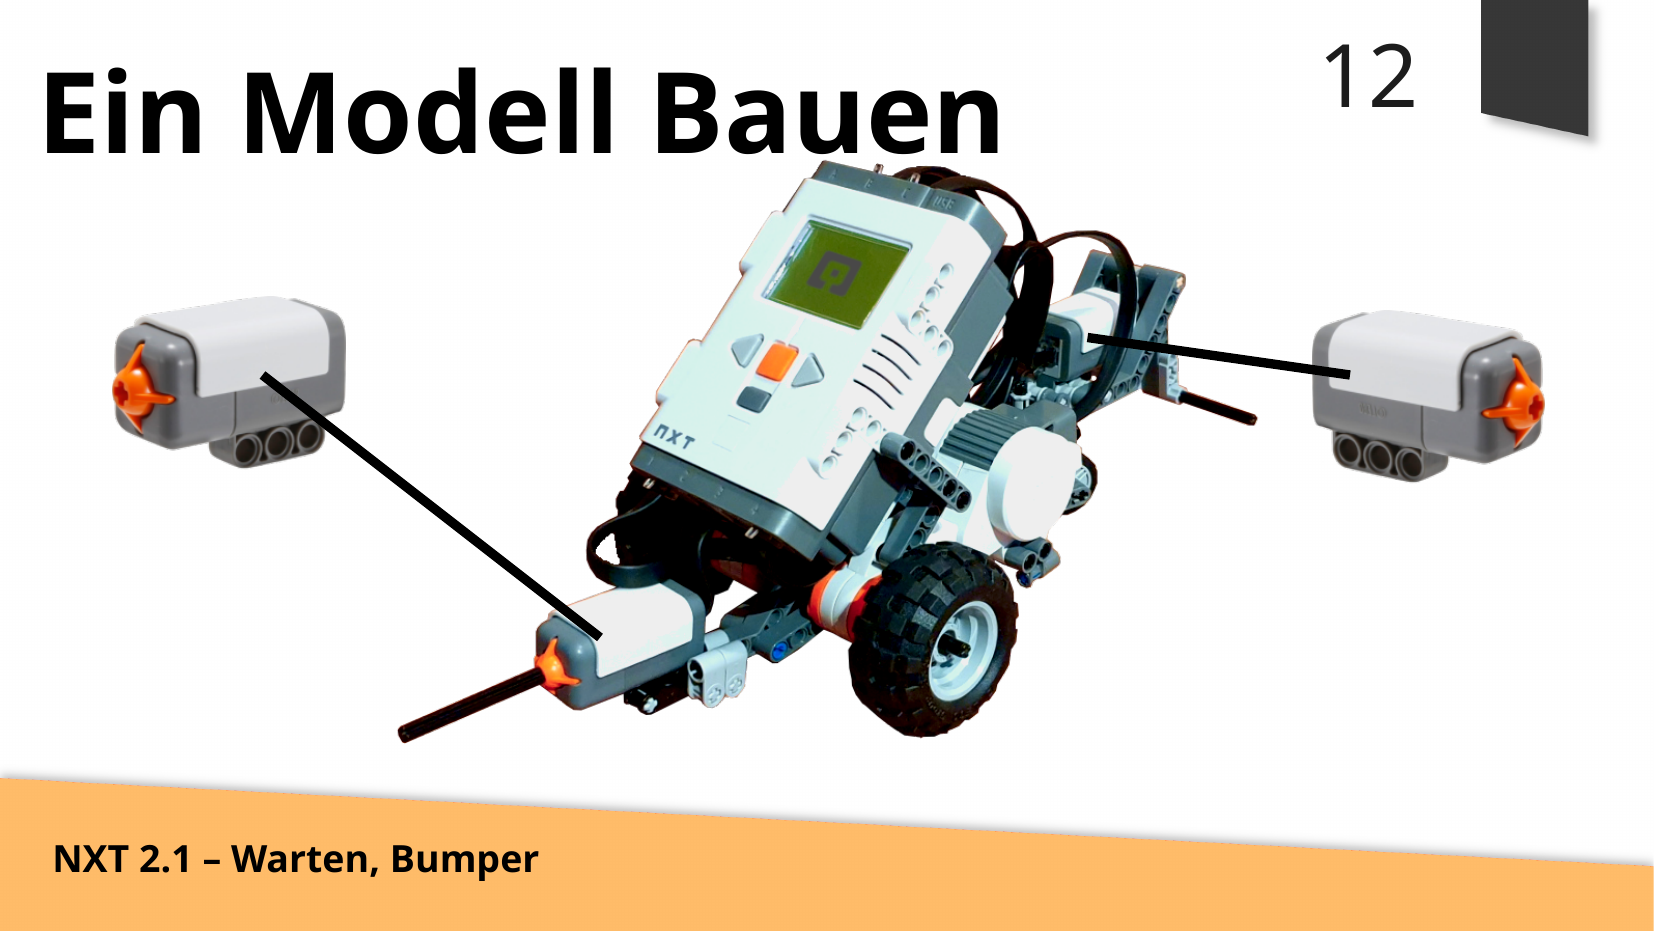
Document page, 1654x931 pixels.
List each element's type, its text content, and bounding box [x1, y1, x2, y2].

text_box <Foliennummer> [1470, 6, 1595, 148]
title Ein Modell Bauen [37, 32, 1418, 188]
text_box NXT 2.1 – Warten, Bumper [37, 825, 751, 901]
picture [0, 0, 1654, 931]
